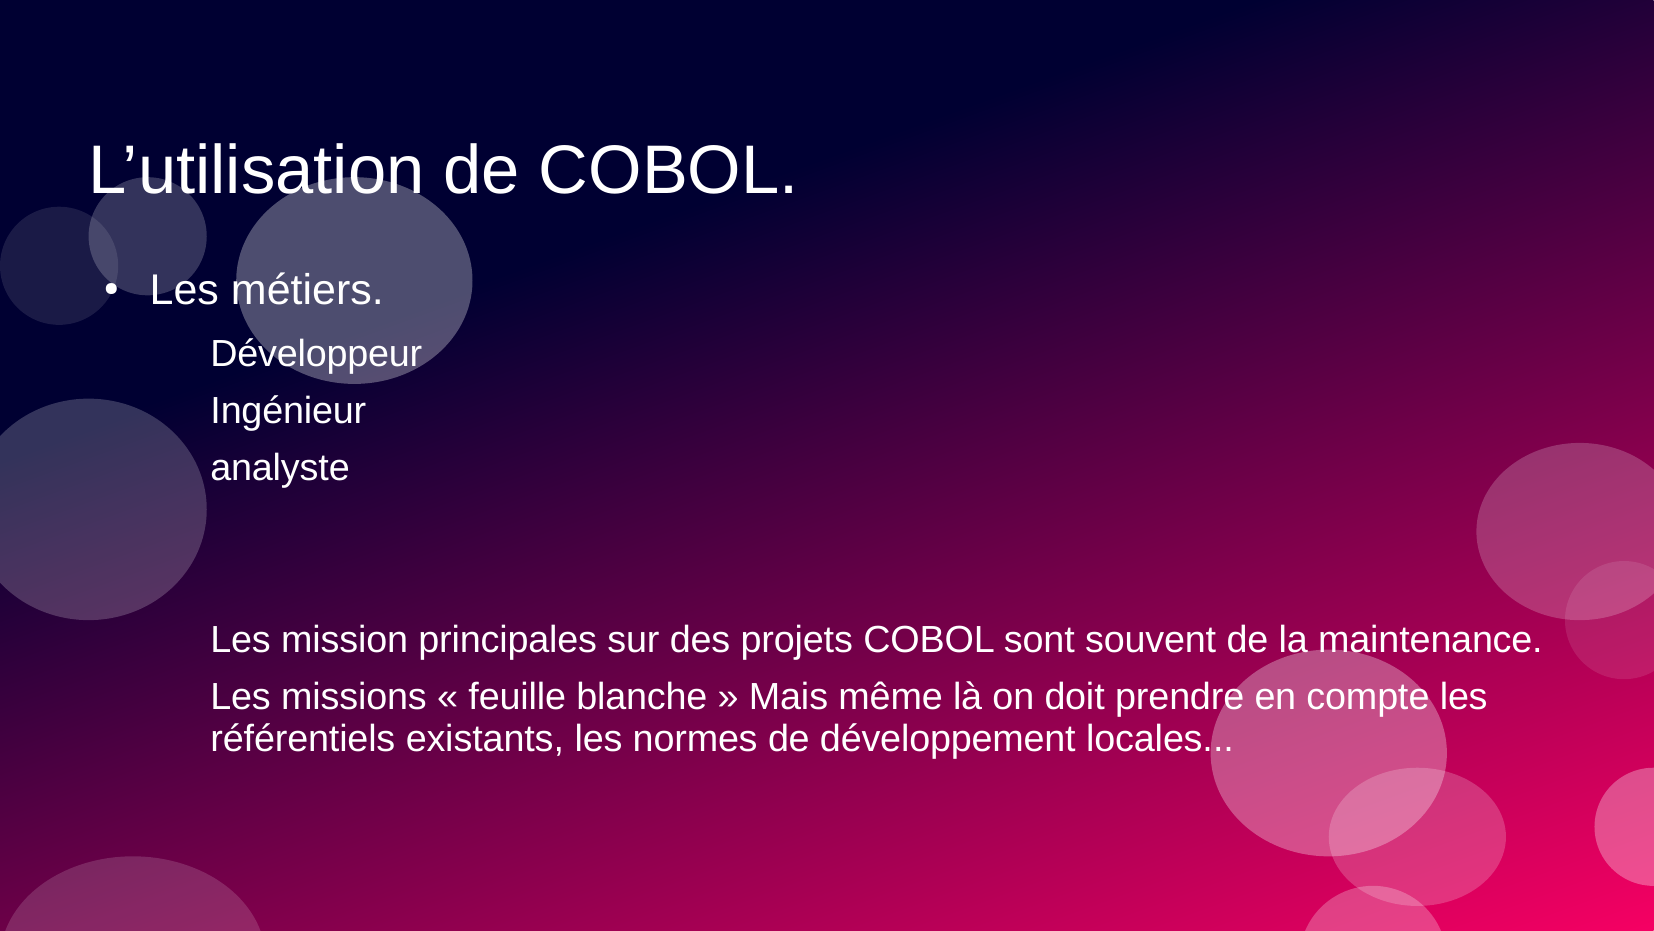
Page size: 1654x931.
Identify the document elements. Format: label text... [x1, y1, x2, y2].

title L’utilisation de COBOL. [88, 88, 1565, 251]
list Les métiers. Développeur Ingénieur analyste Les mission principales sur des projets COBOL sont souvent de la maintenance. Les missions « feuille blanche » Mais même là on doit prendre en compte les référentiels existants, les normes de développement locales... [88, 265, 1565, 768]
